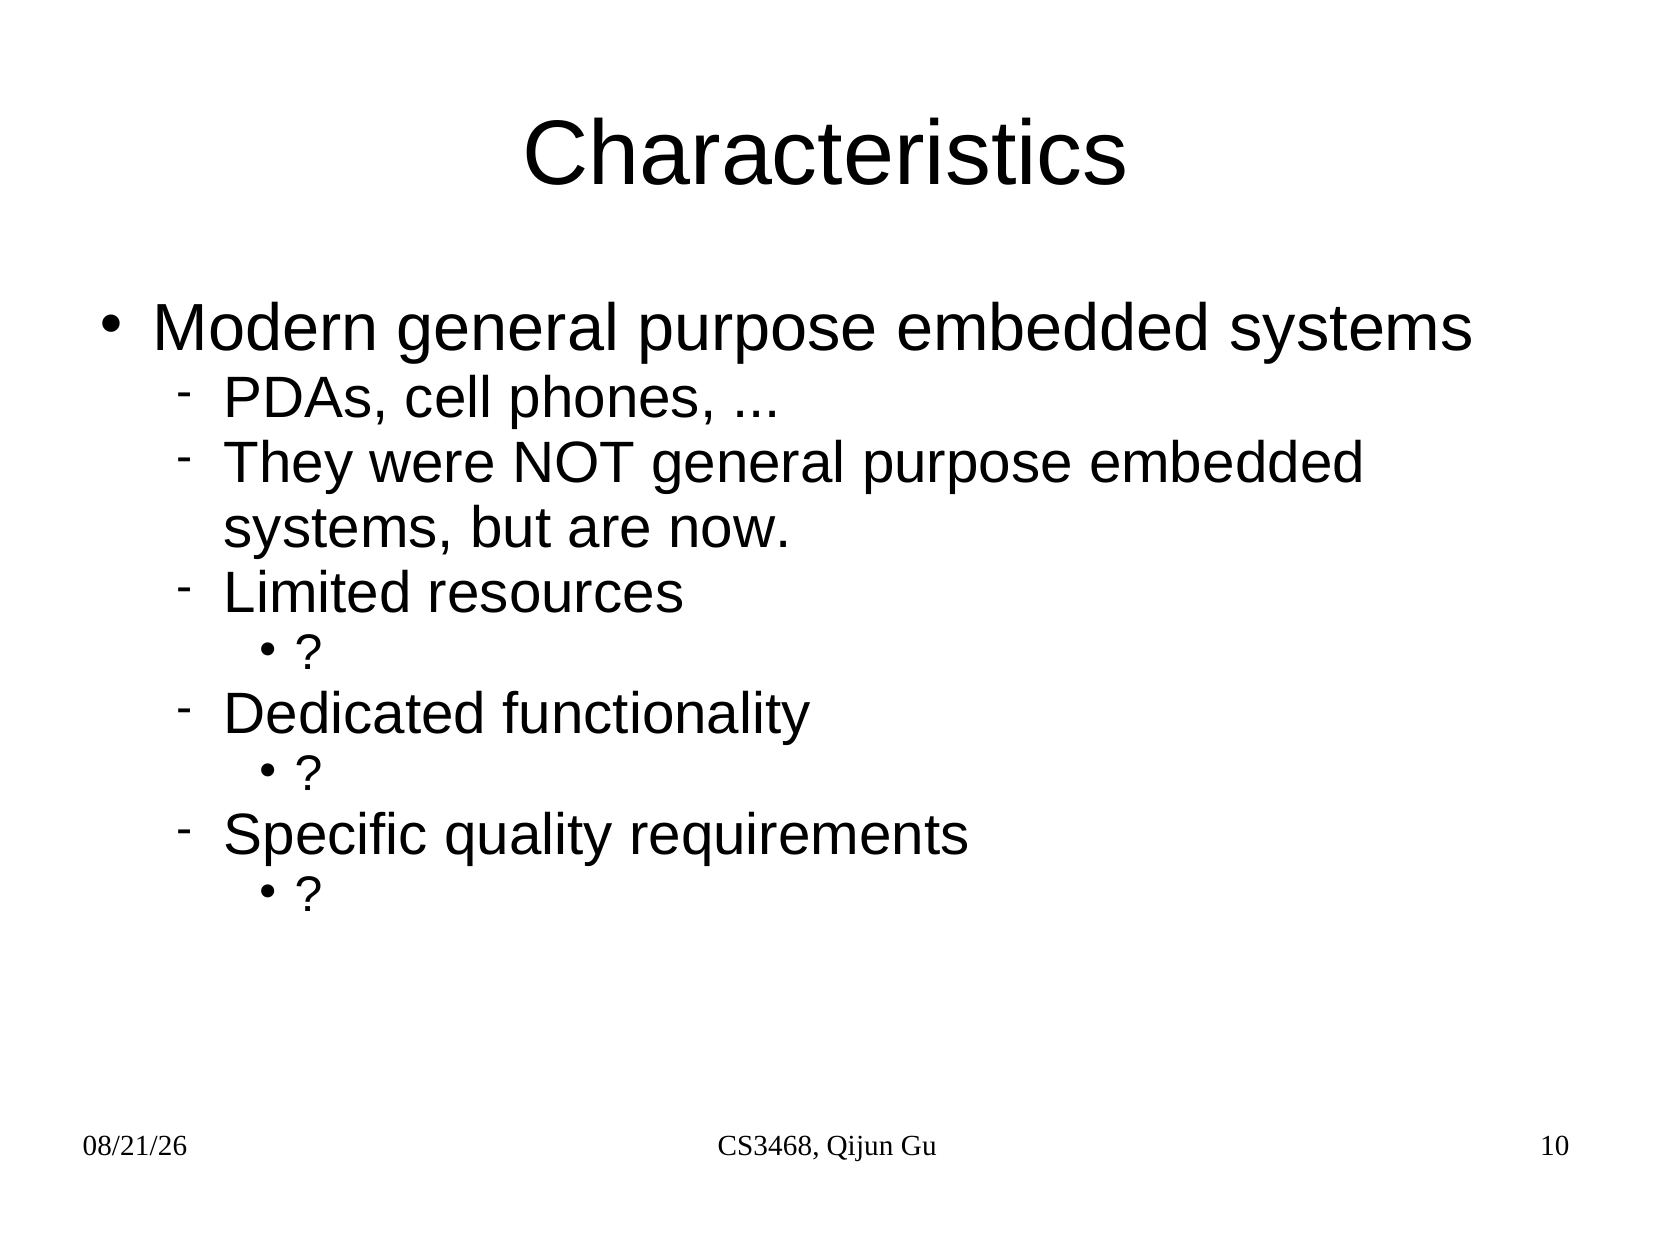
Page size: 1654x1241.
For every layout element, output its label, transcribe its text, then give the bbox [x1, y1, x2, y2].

title Characteristics [82, 56, 1570, 249]
list Modern general purpose embedded systems PDAs, cell phones, ... They were NOT general purpose embedded systems, but are now. Limited resources ? Dedicated functionality ? Specific quality requirements ? [82, 290, 1570, 1094]
